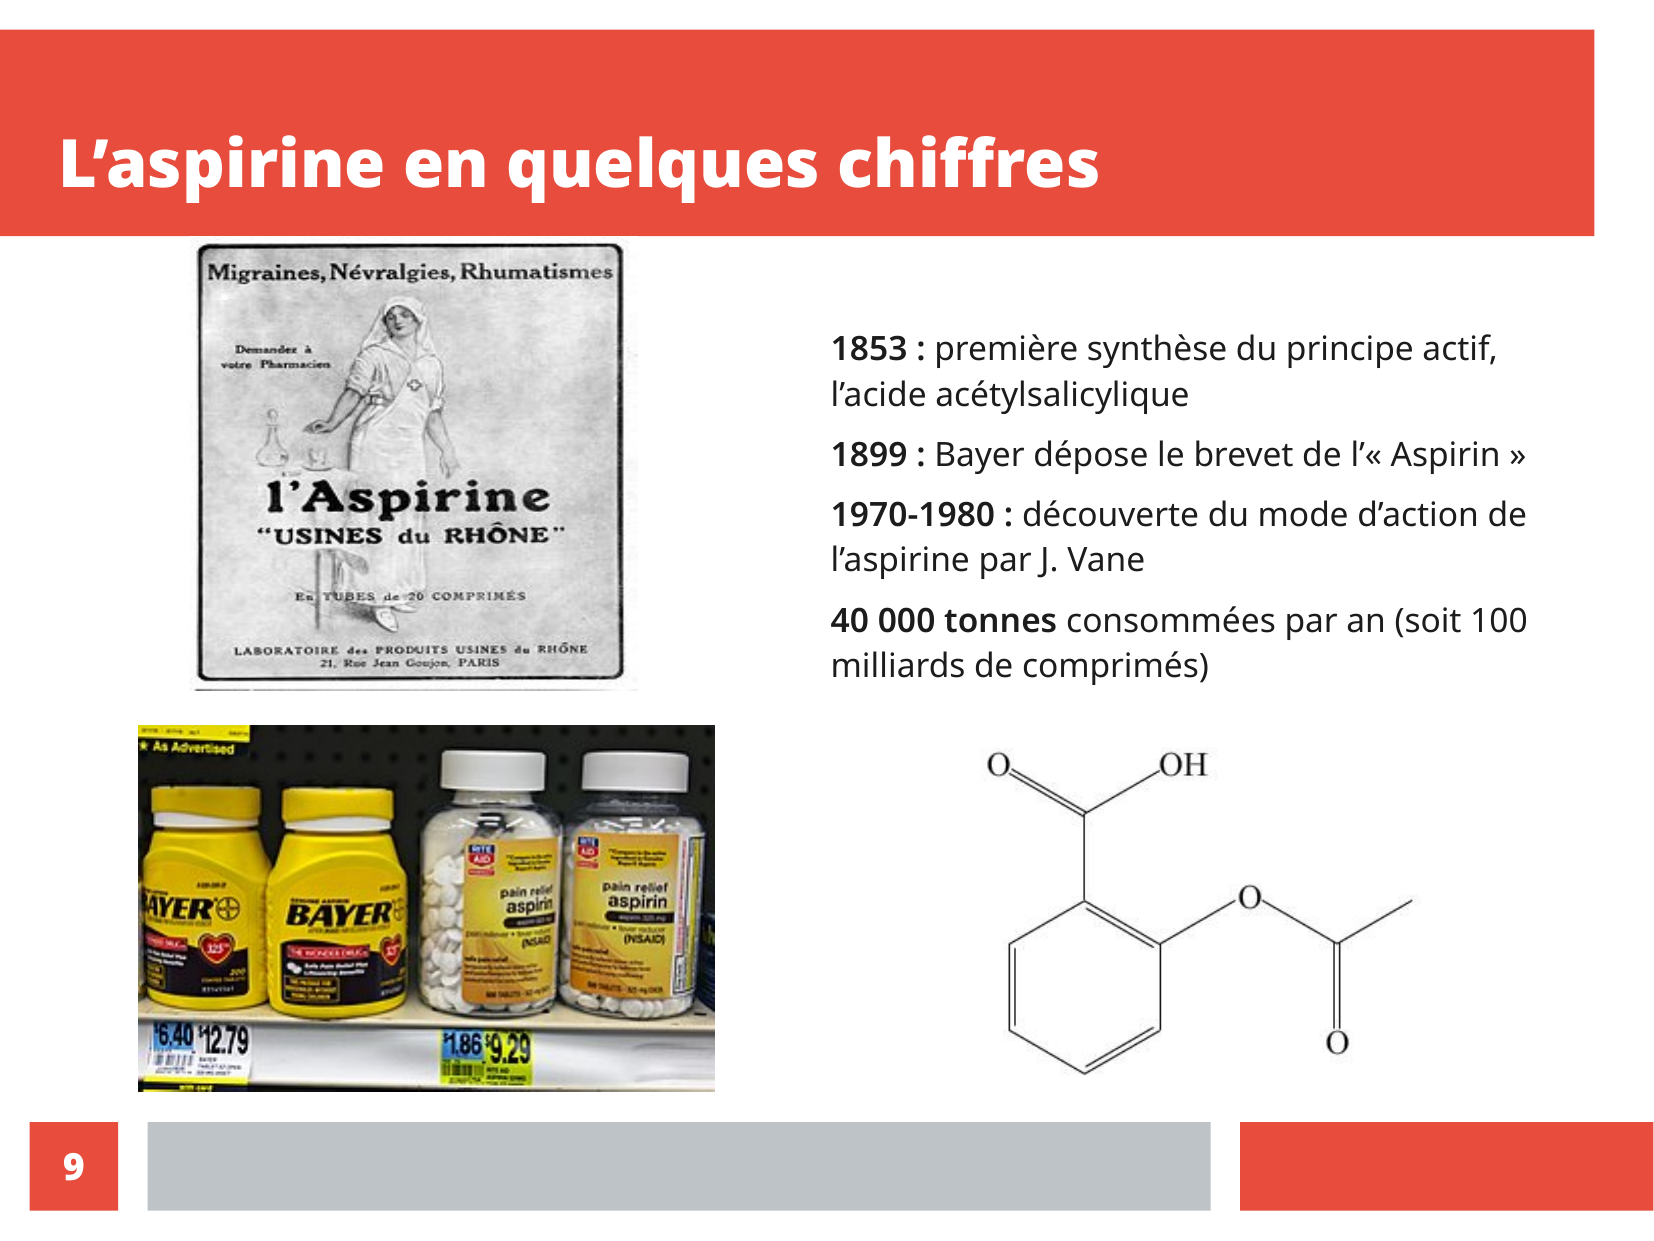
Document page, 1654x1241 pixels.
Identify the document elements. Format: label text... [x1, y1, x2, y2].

picture [138, 725, 715, 1092]
picture [958, 725, 1438, 1092]
list 1853 : première synthèse du principe actif, l’acide acétylsalicylique 1899 : Bayer dépose le brevet de l’« Aspirin » 1970-1980 : découverte du mode d’action de l’aspirine par J. Vane 40 000 tonnes consommées par an (soit 100 milliards de comprimés) [830, 324, 1566, 691]
title L’aspirine en quelques chiffres [59, 59, 1595, 207]
picture [189, 236, 638, 691]
